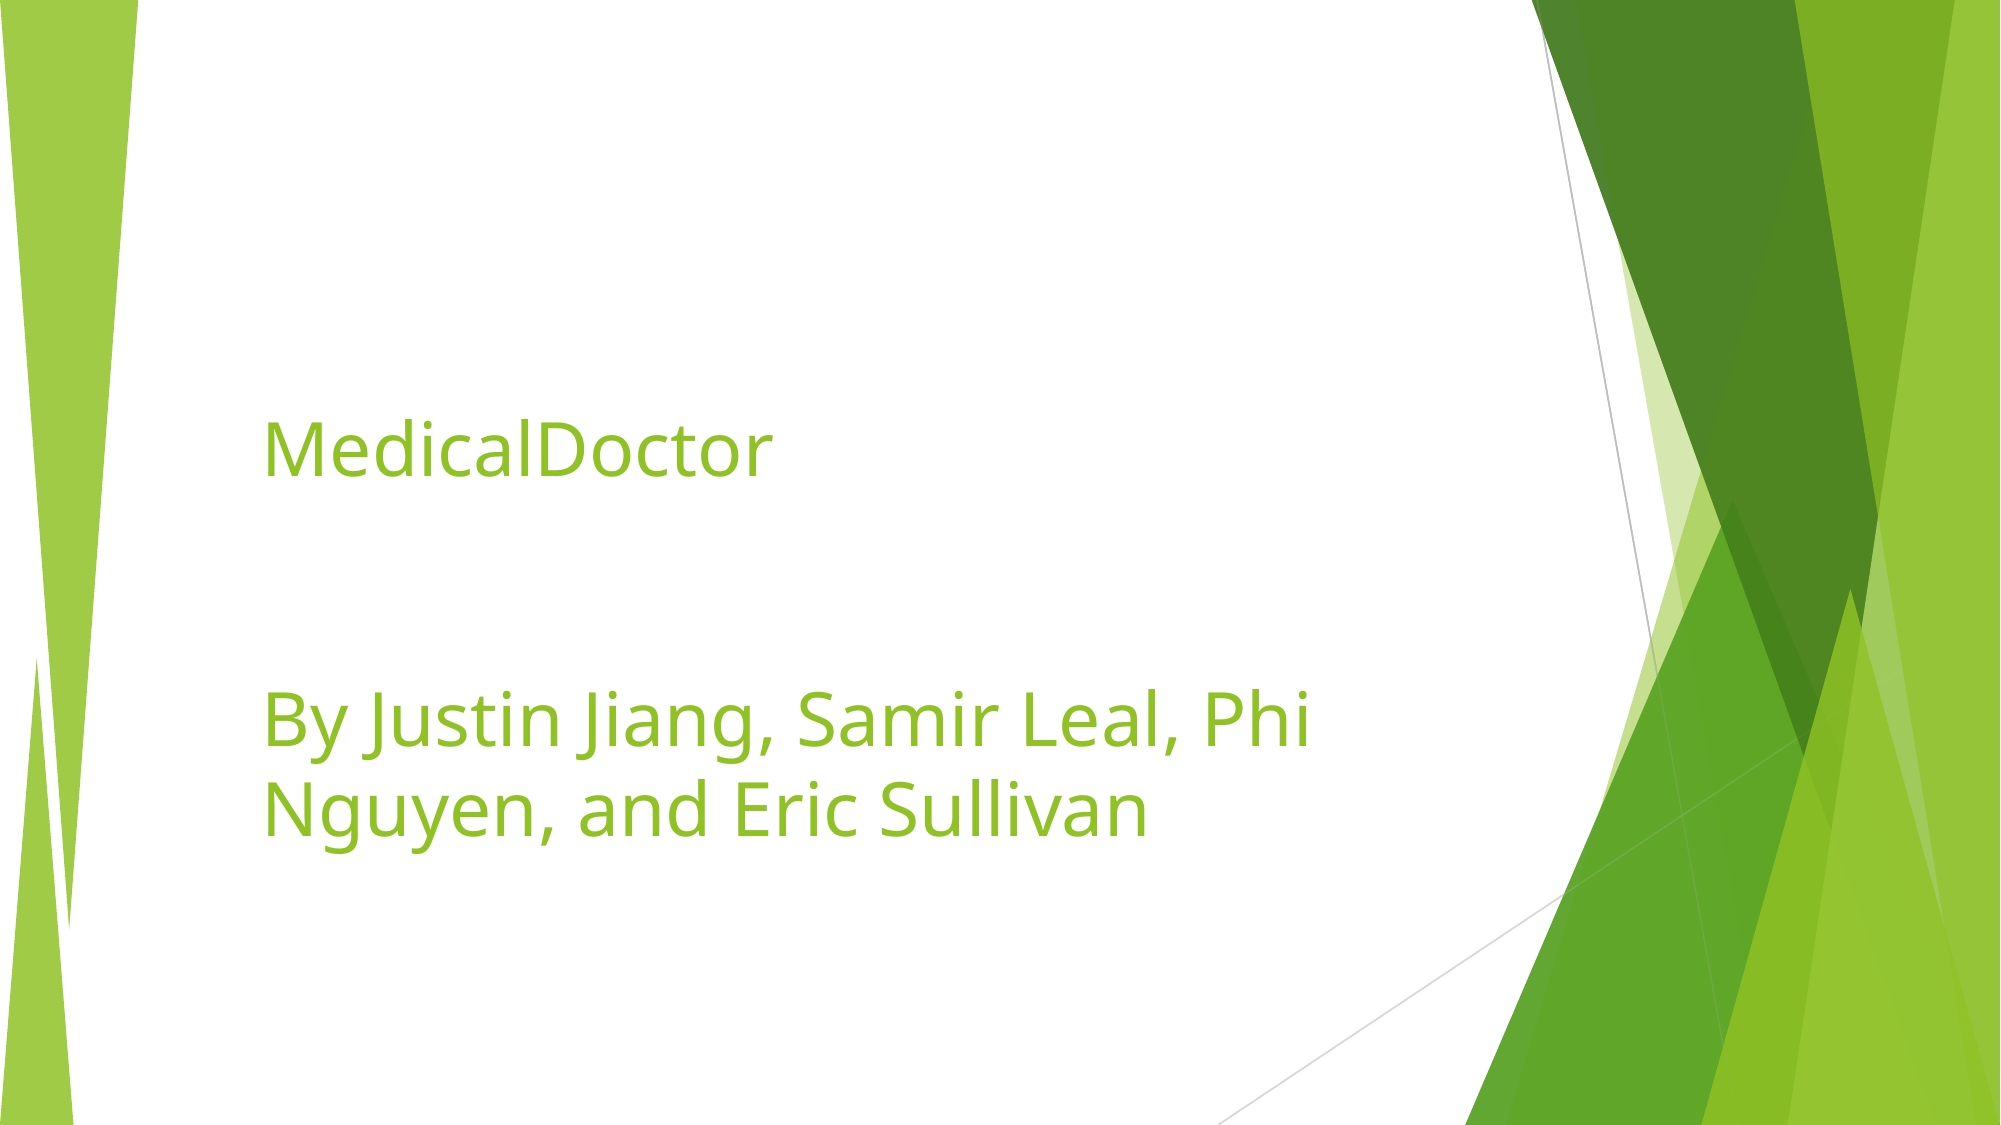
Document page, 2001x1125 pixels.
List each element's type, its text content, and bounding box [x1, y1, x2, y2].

title MedicalDoctor [247, 394, 1522, 664]
subtitle By Justin Jiang, Samir Leal, Phi Nguyen, and Eric Sullivan [247, 664, 1522, 845]
